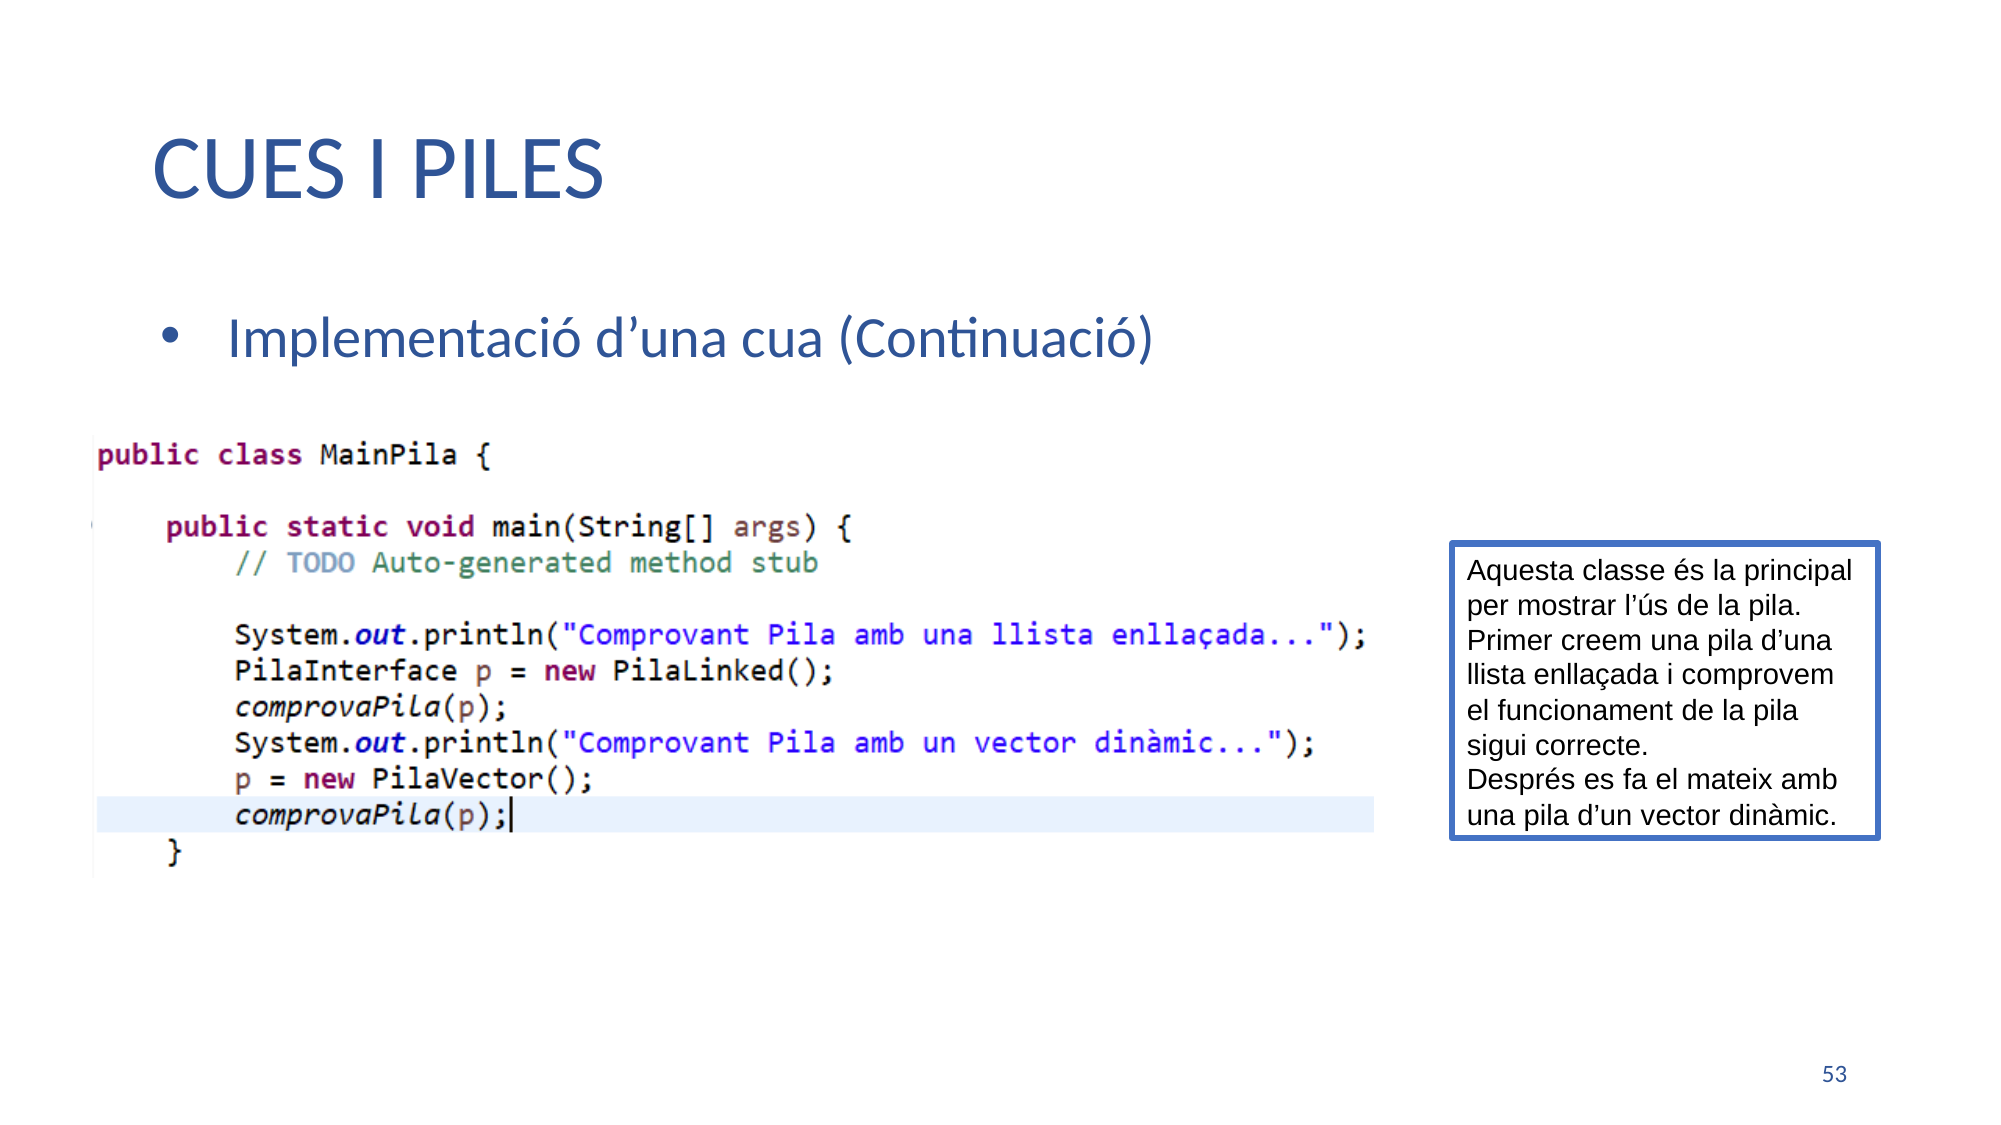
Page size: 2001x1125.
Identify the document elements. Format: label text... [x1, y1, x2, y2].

picture [91, 435, 1374, 878]
slide_number <number> [1412, 1042, 1863, 1103]
title CUES I PILES [137, 59, 1863, 278]
list Implementació d’una cua (Continuació) [137, 299, 1863, 1014]
text_box Aquesta classe és la principal per mostrar l’ús de la pila. Primer creem una pila d’una llista enllaçada i comprovem el funcionament de la pila sigui correcte. Després es fa el mateix amb una pila d’un vector dinàmic. [1451, 543, 1879, 839]
